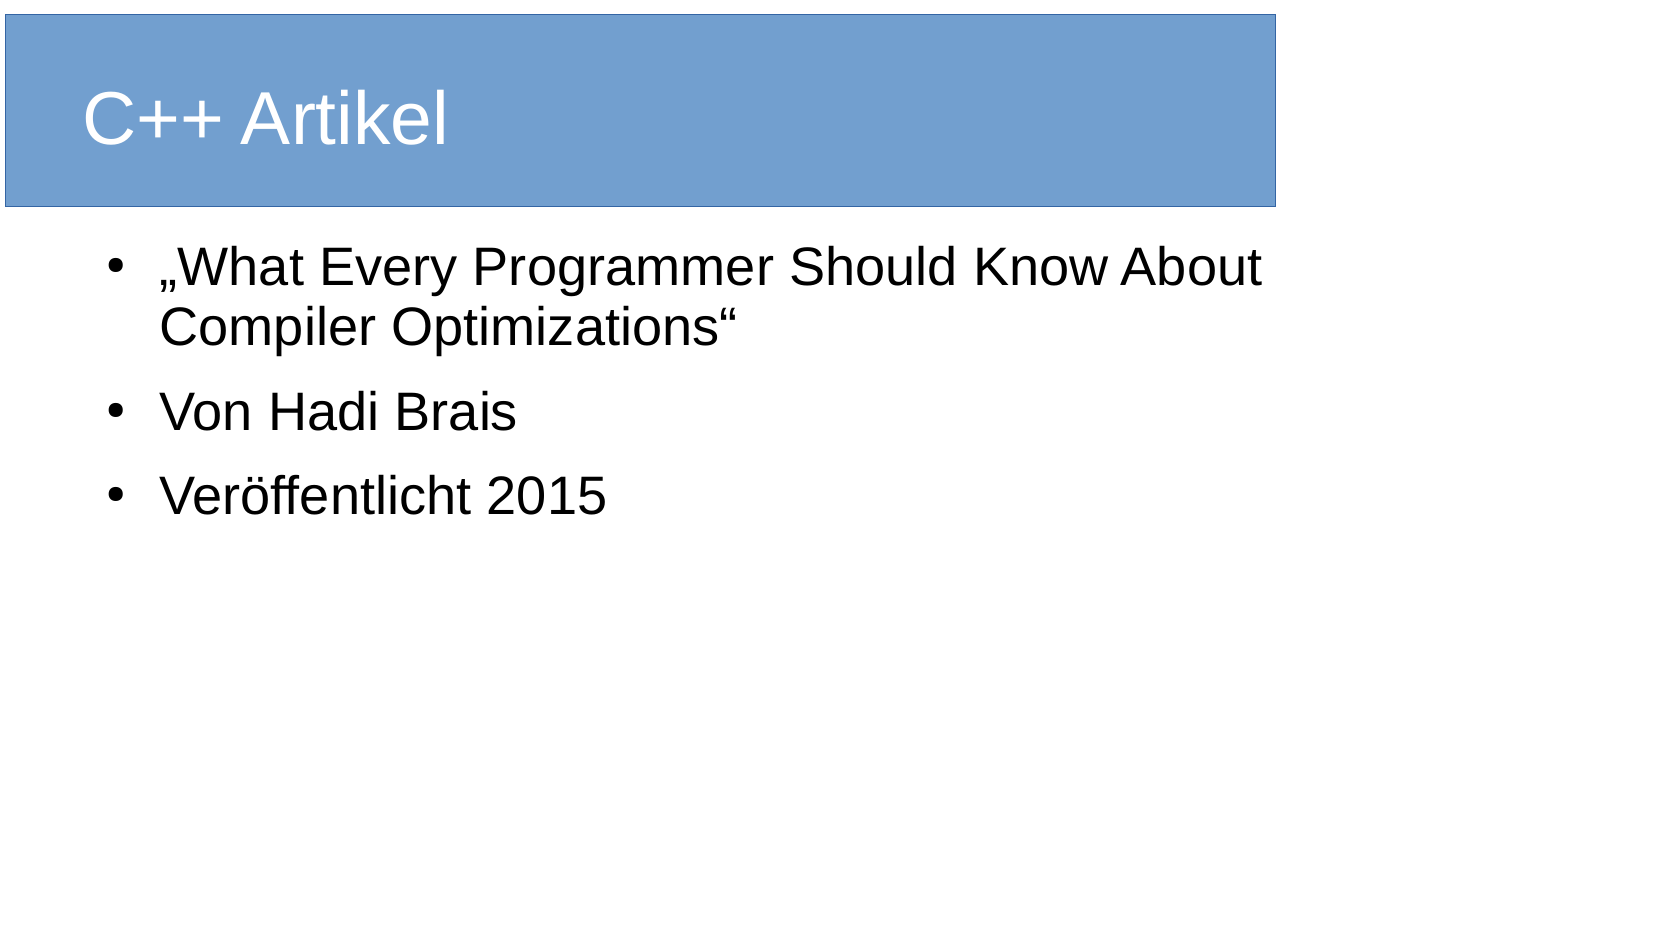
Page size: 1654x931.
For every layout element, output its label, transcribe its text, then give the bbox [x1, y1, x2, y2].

list „What Every Programmer Should Know About Compiler Optimizations“ Von Hadi Brais Veröffentlicht 2015 [88, 236, 1565, 798]
title C++ Artikel [82, 44, 1235, 192]
